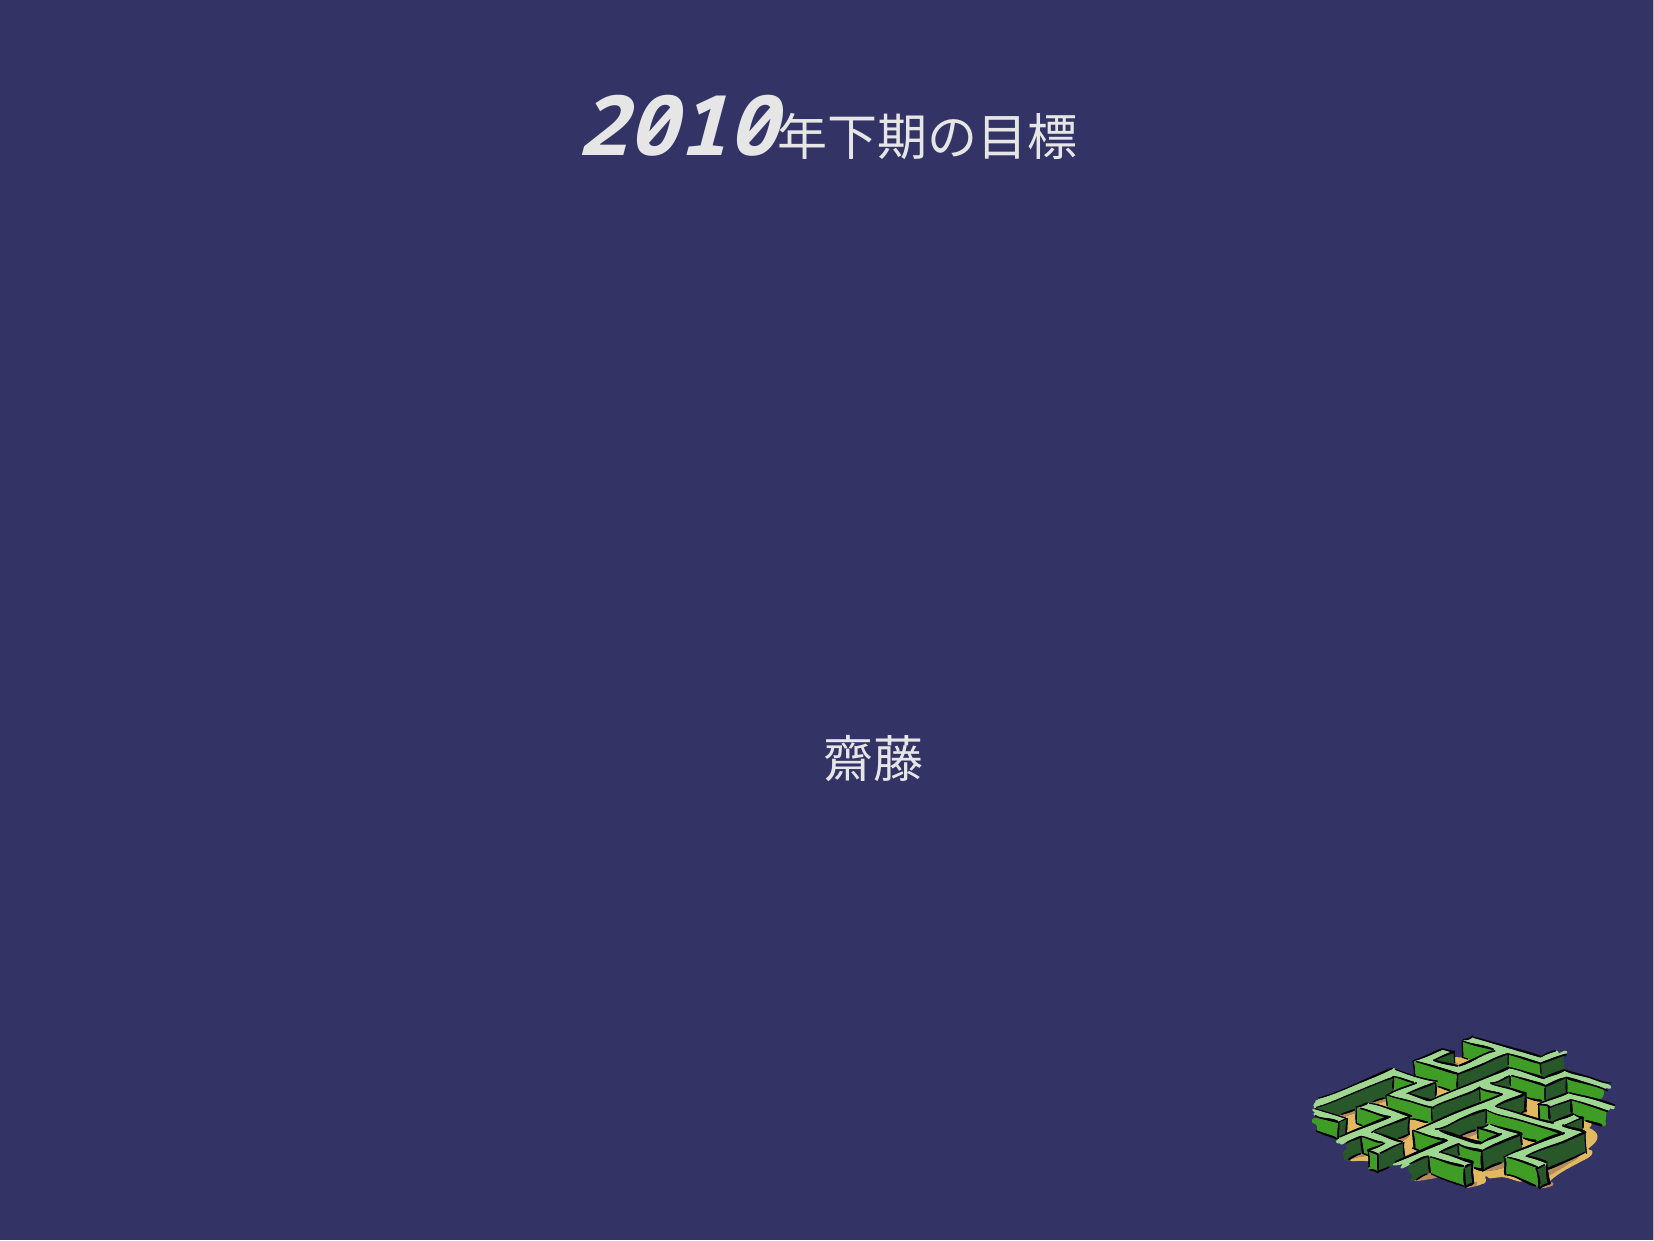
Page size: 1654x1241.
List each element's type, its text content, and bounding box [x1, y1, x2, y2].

subtitle 齋藤 [178, 364, 1570, 1147]
title 2010年下期の目標 [121, 19, 1534, 227]
